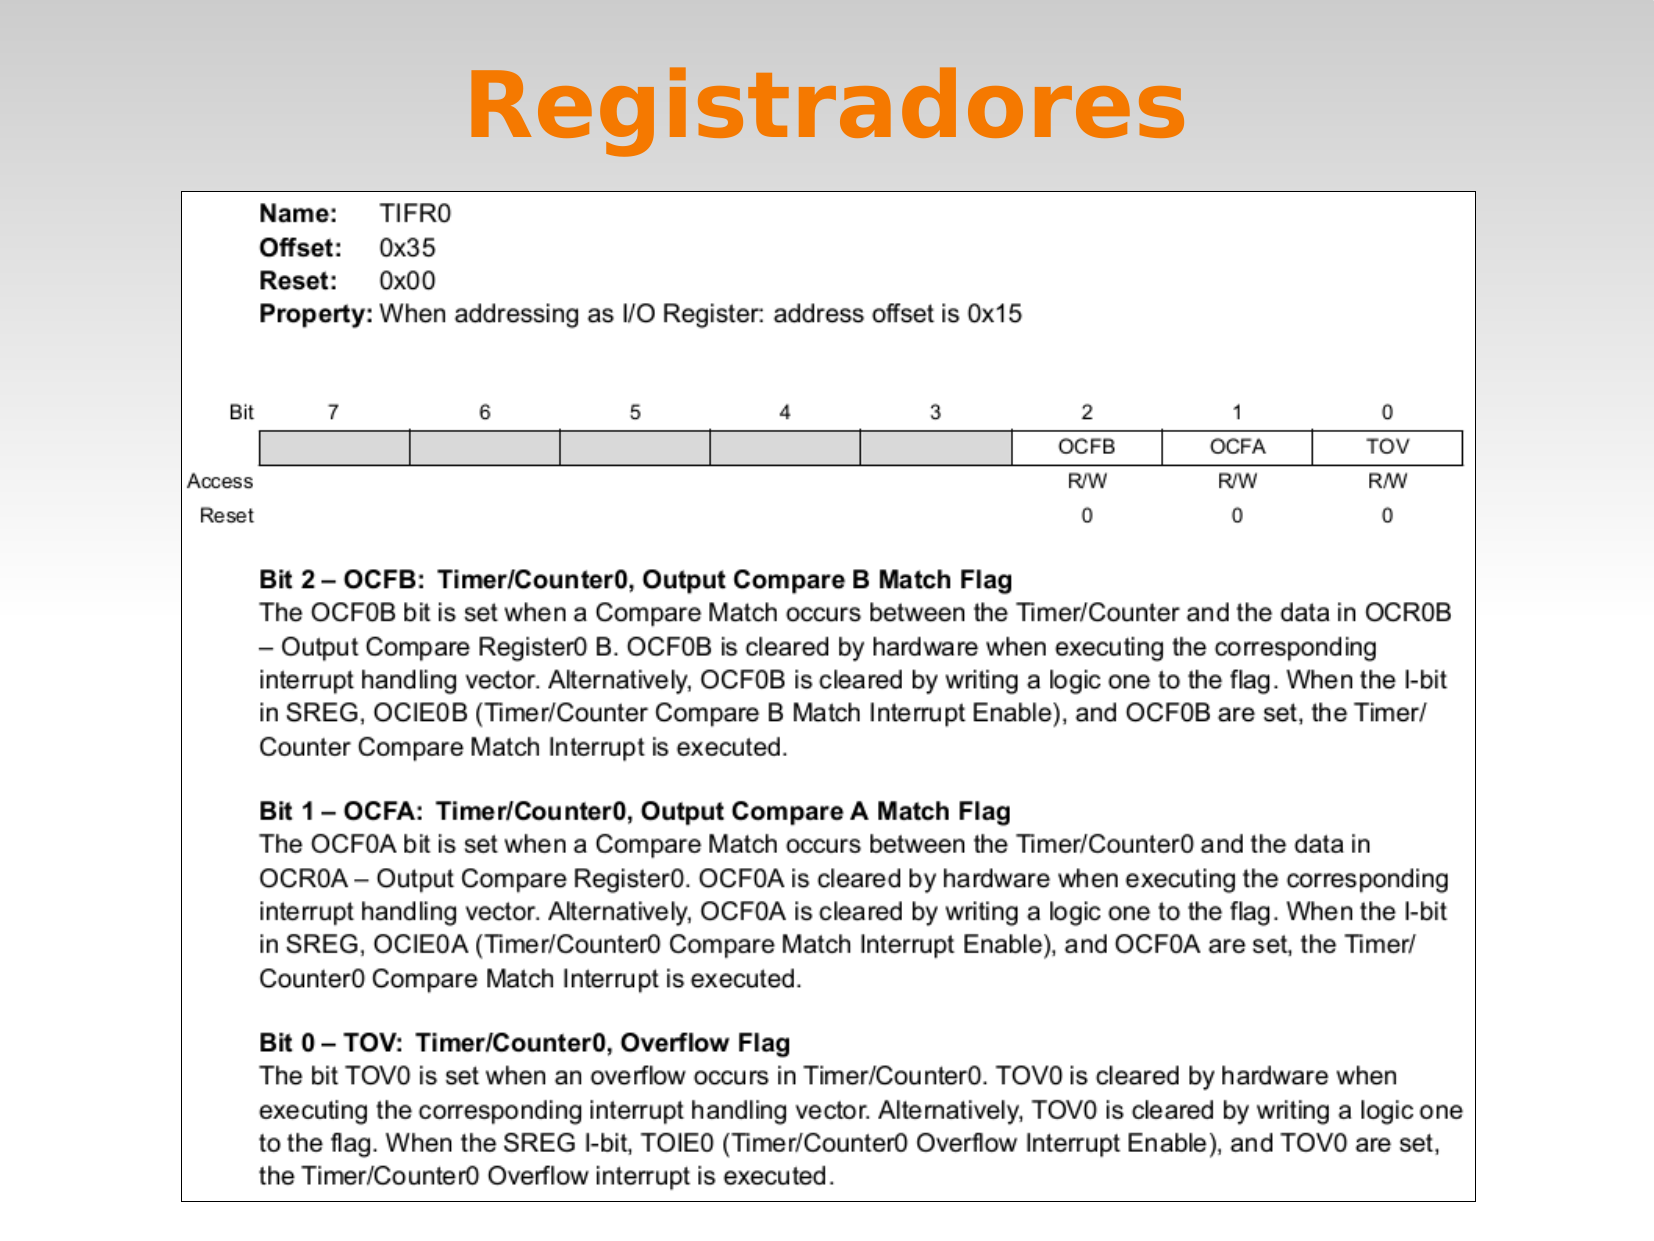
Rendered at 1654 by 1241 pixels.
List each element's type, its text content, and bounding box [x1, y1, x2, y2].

picture [181, 191, 1476, 1202]
title Registradores [82, 2, 1571, 210]
